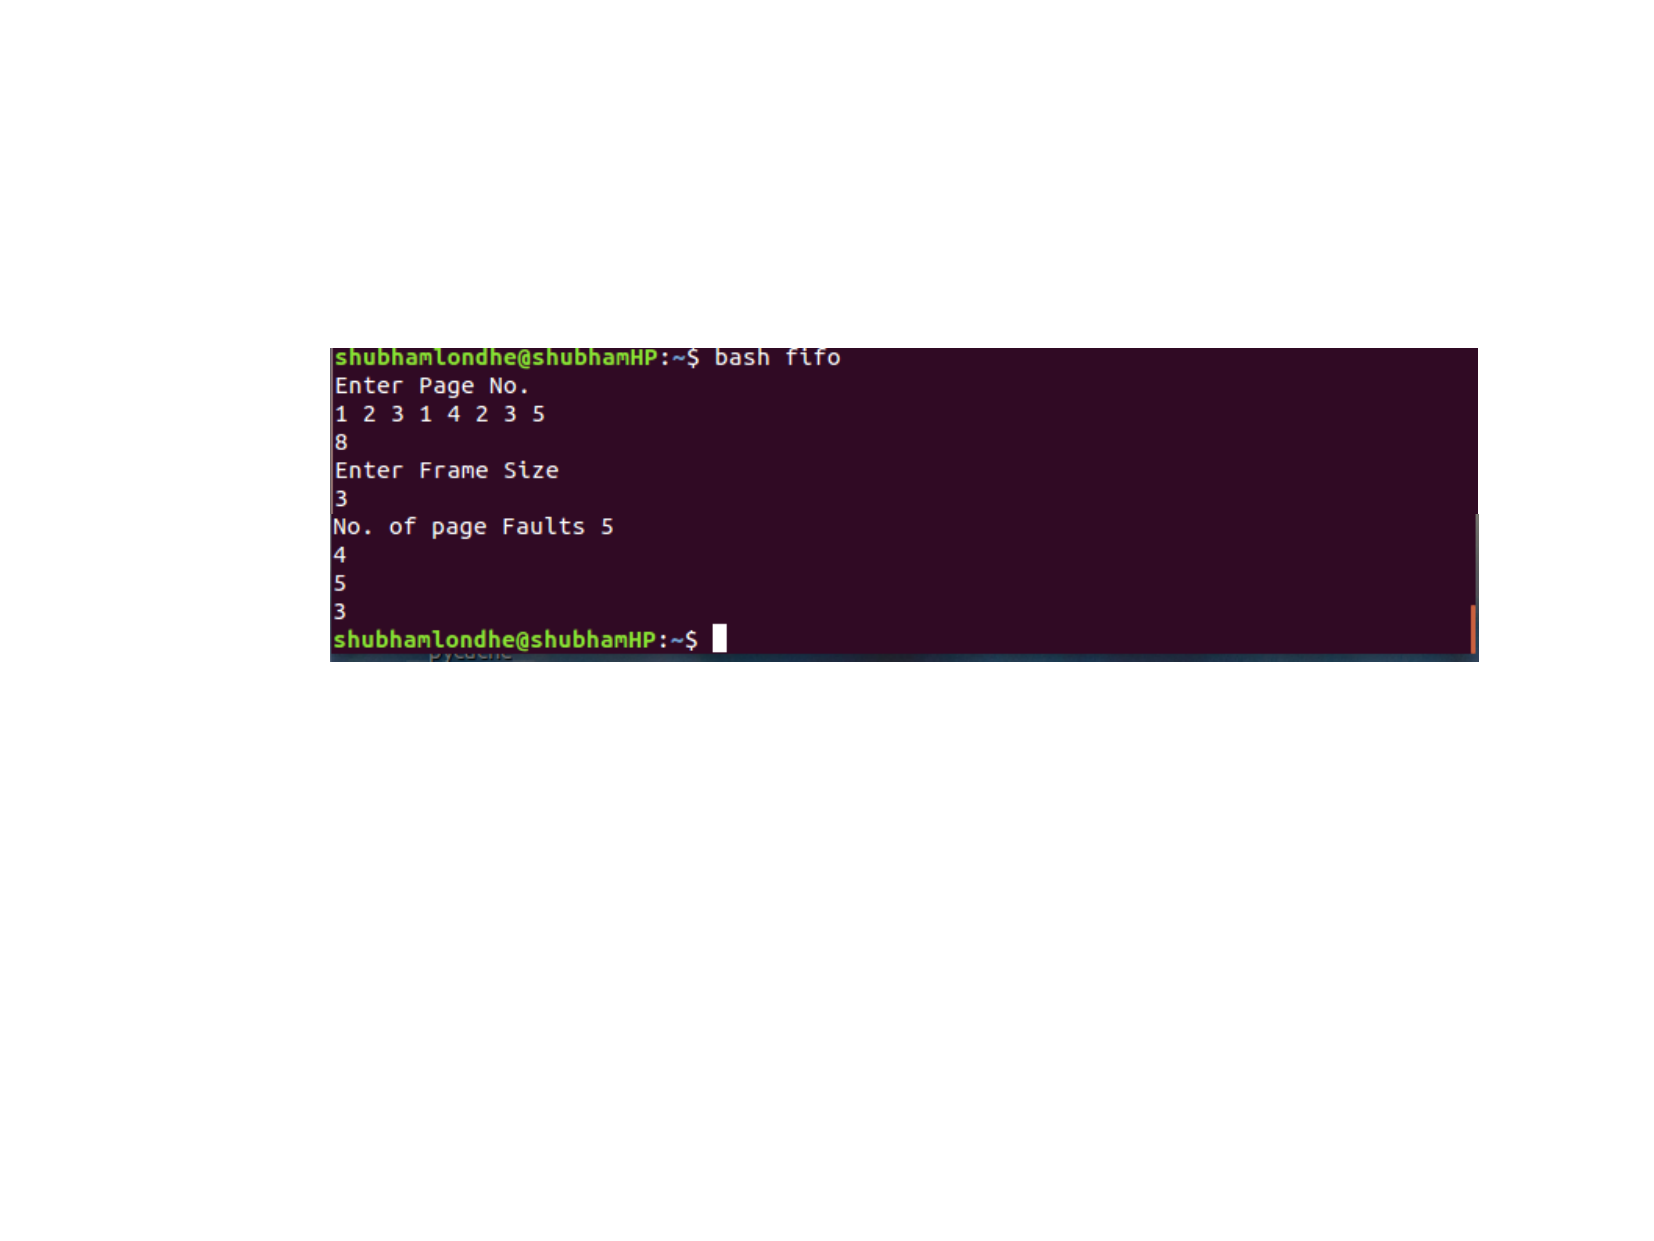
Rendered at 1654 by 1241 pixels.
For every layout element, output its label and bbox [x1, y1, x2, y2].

picture [330, 348, 1479, 662]
